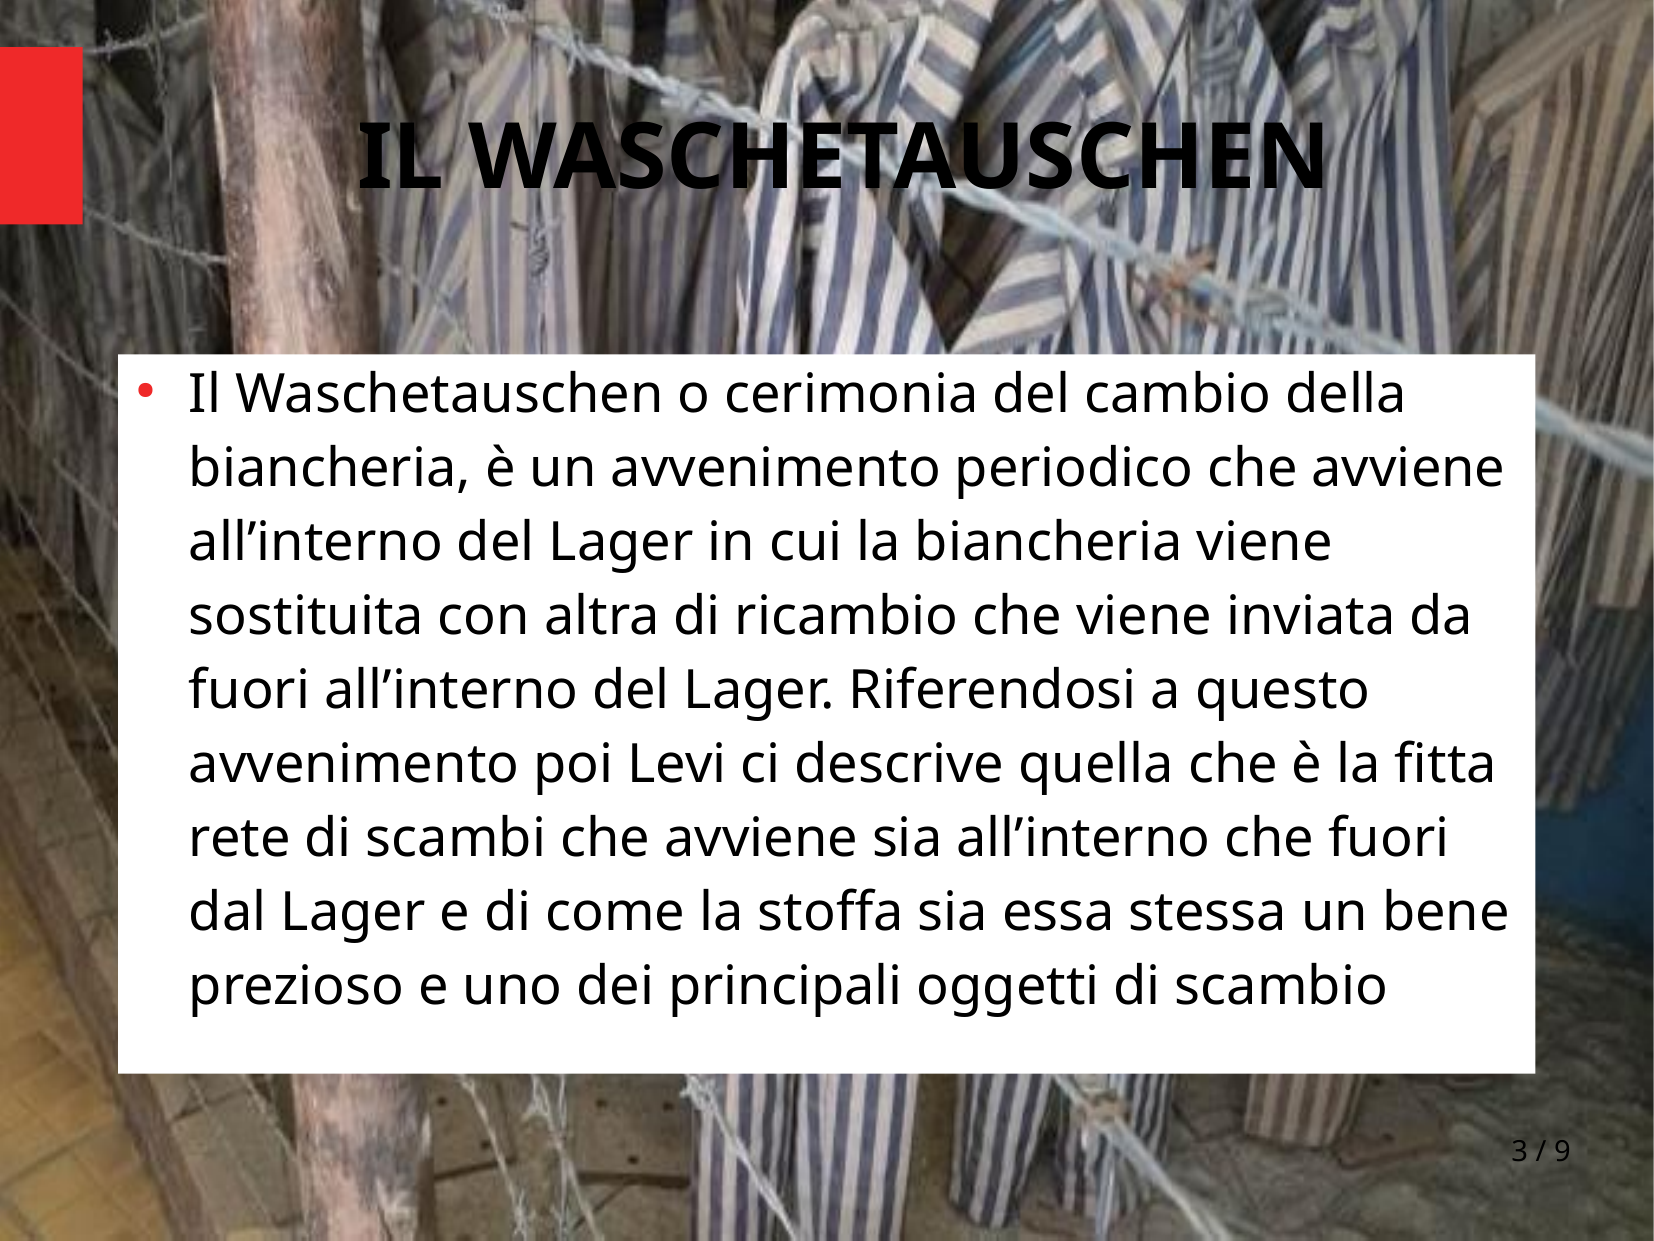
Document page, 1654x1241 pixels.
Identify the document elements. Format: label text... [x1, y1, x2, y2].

list Il Waschetauschen o cerimonia del cambio della biancheria, è un avvenimento periodico che avviene all’interno del Lager in cui la biancheria viene sostituita con altra di ricambio che viene inviata da fuori all’interno del Lager. Riferendosi a questo avvenimento poi Levi ci descrive quella che è la fitta rete di scambi che avviene sia all’interno che fuori dal Lager e di come la stoffa sia essa stessa un bene prezioso e uno dei principali oggetti di scambio [118, 354, 1536, 1074]
picture [0, 0, 1654, 1241]
title IL WASCHETAUSCHEN [118, 49, 1571, 257]
